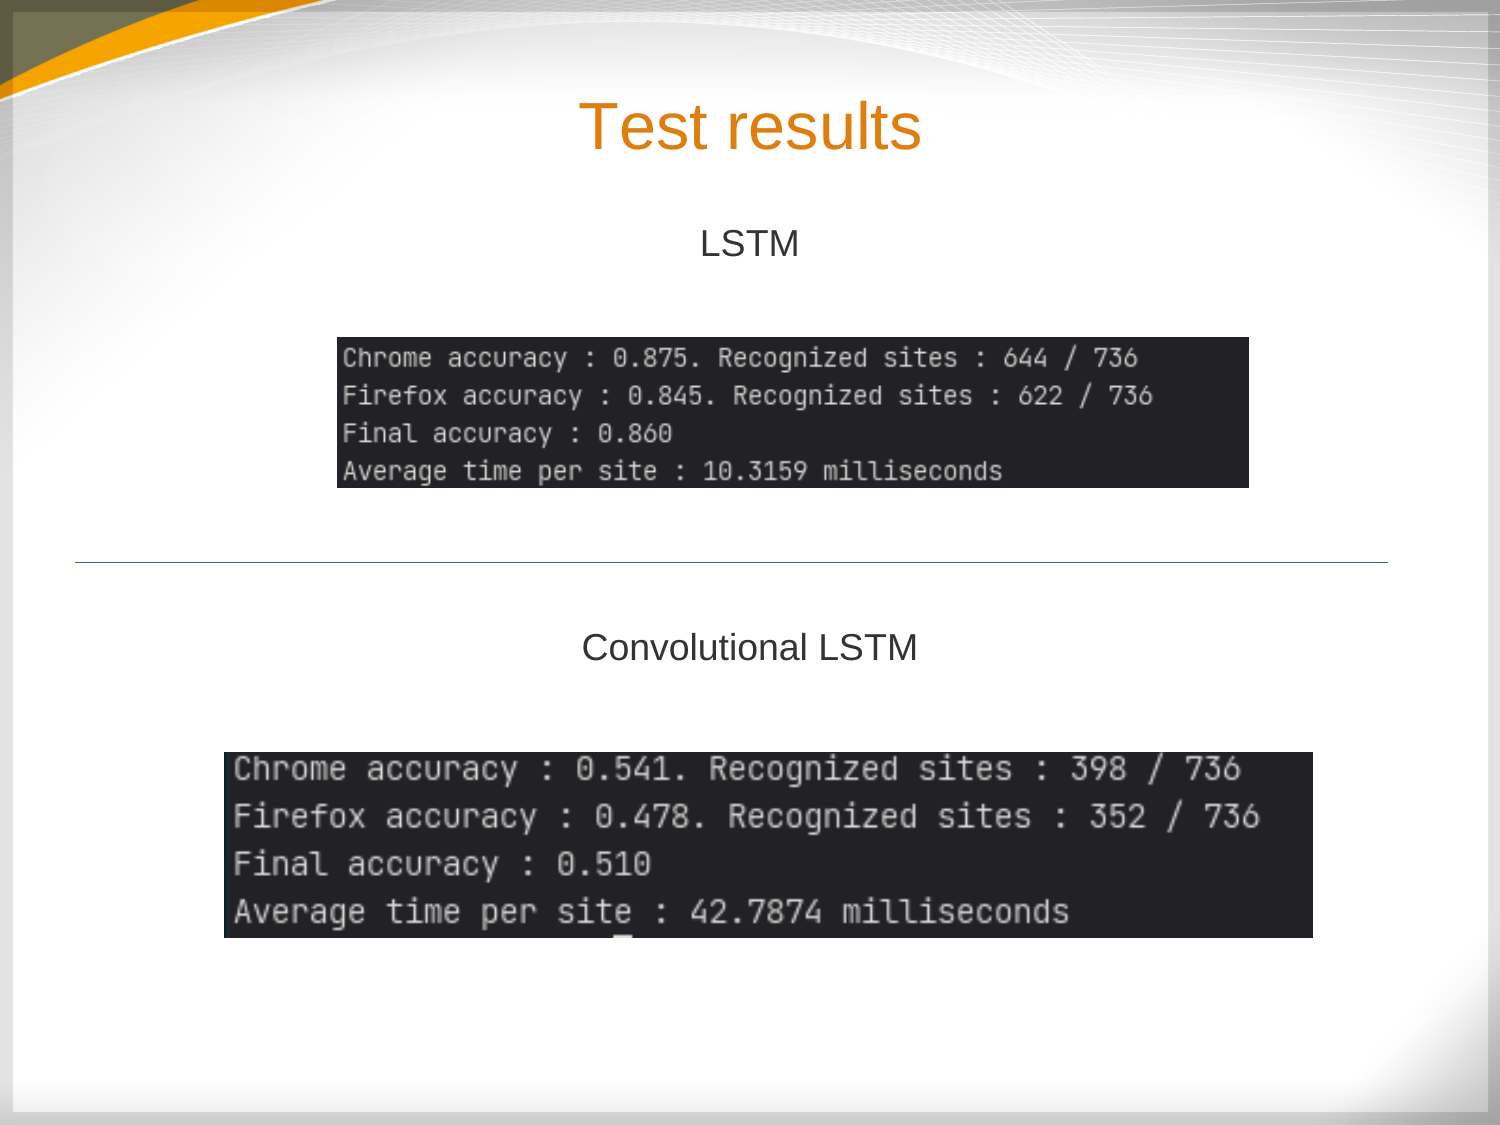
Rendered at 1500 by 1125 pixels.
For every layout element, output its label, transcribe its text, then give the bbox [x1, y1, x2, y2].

text_box LSTM [375, 211, 1126, 272]
picture [0, 0, 1500, 1125]
text_box Convolutional LSTM [412, 615, 1088, 676]
text_box Test results [563, 74, 939, 171]
